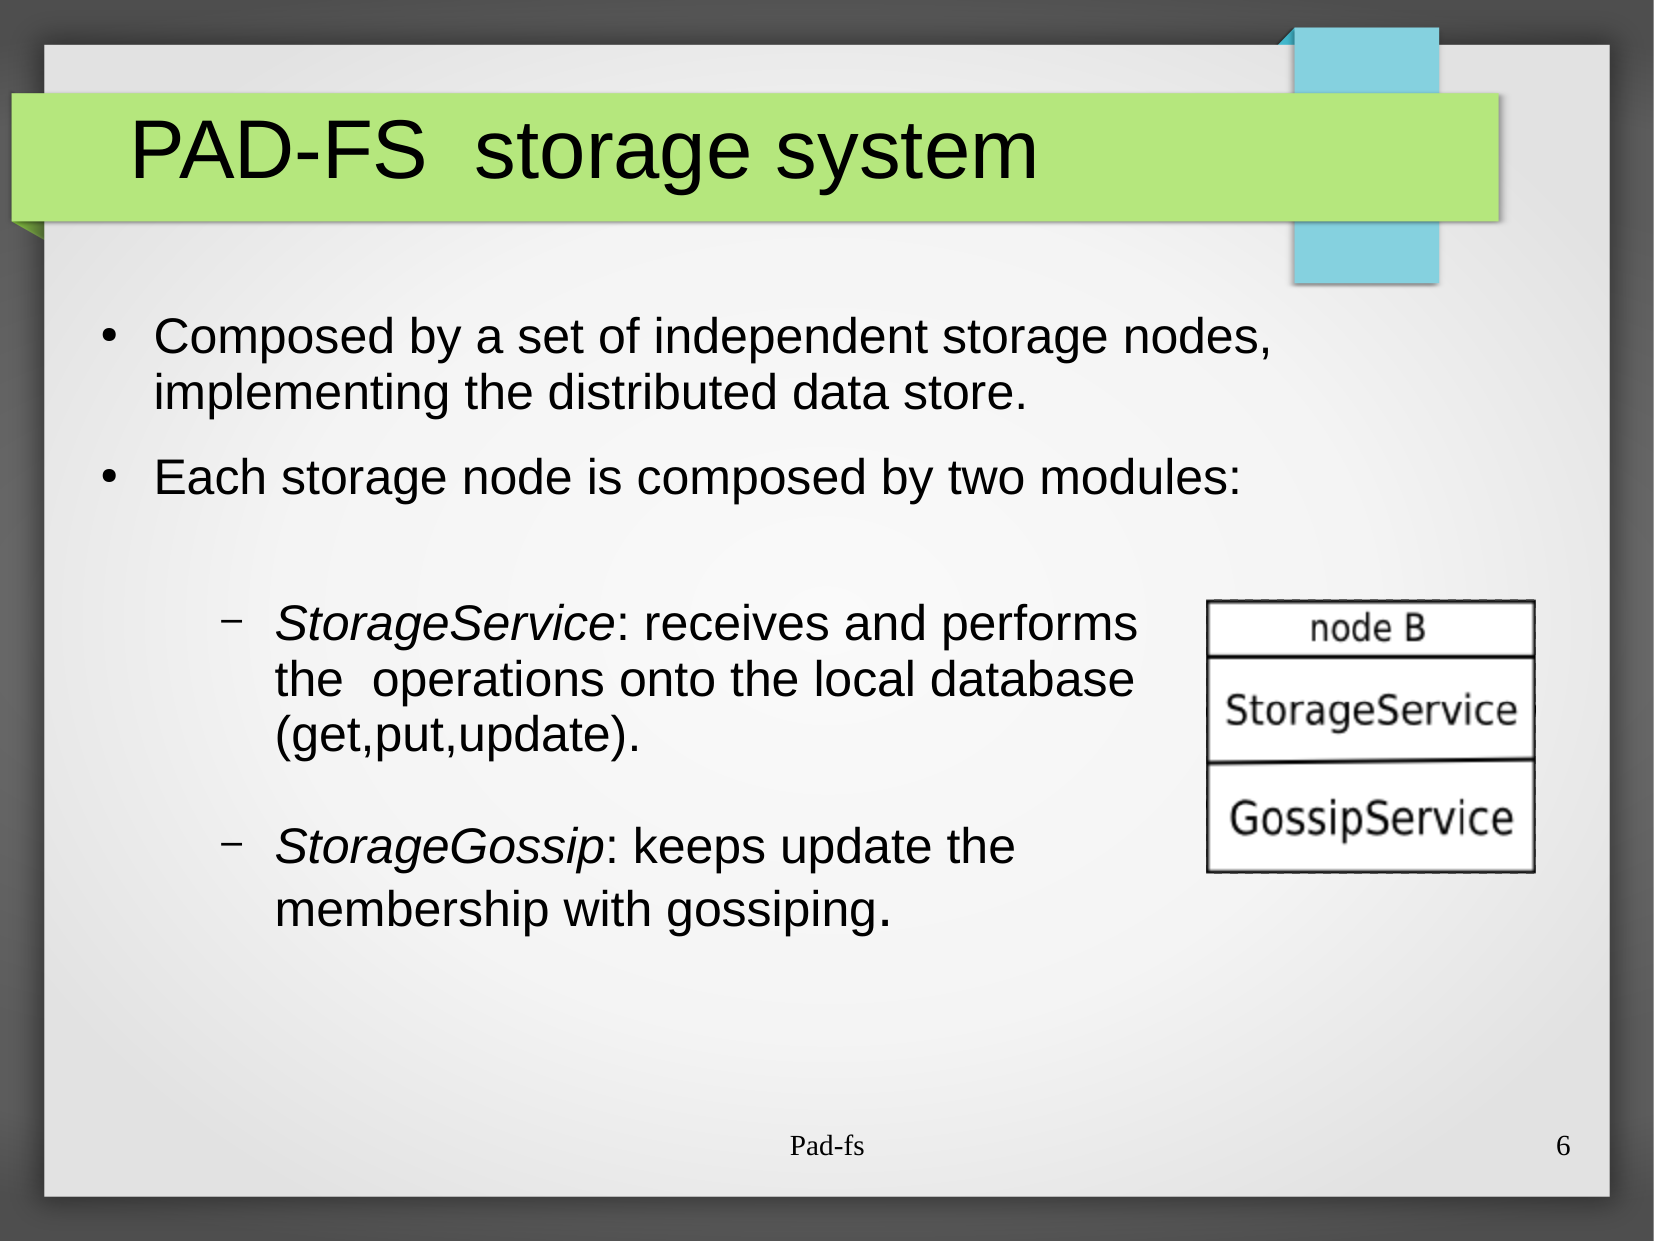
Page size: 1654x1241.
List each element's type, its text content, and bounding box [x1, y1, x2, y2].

title PAD-FS storage system [129, 94, 1619, 206]
text_box StorageService: receives and performs the operations onto the local database (get,put,update). StorageGossip: keeps update the membership with gossiping. [118, 587, 1189, 950]
list Composed by a set of independent storage nodes, implementing the distributed data store. Each storage node is composed by two modules: [82, 308, 1571, 1028]
picture [0, 0, 1654, 1241]
